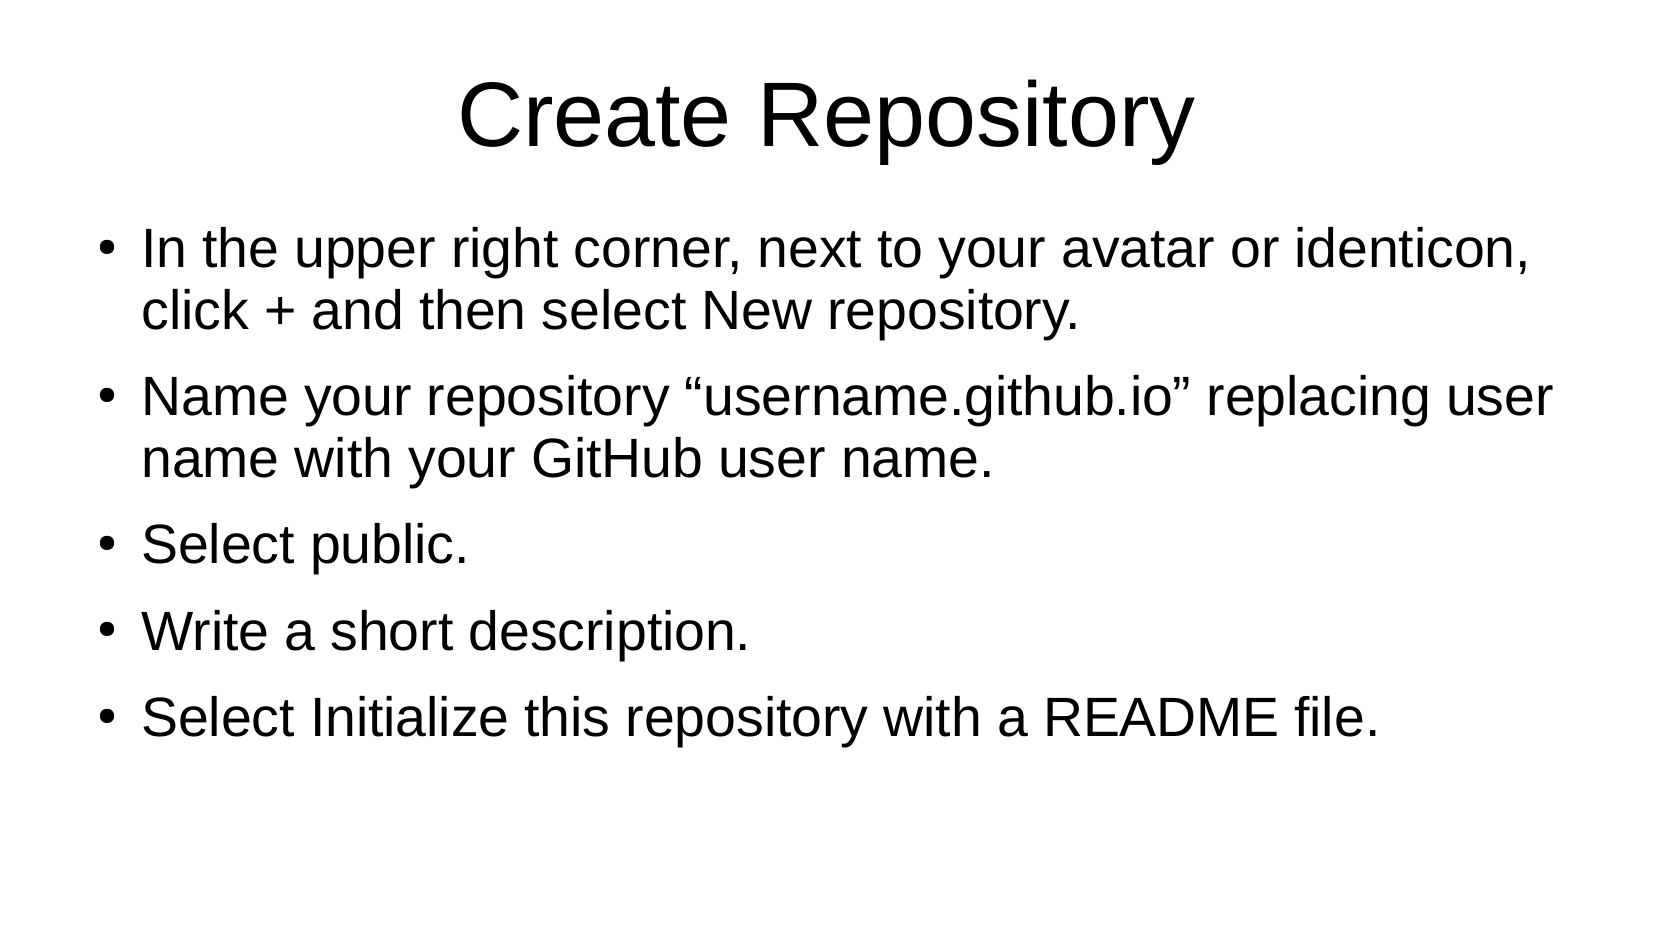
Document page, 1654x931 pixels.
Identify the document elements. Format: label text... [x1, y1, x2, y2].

title Create Repository [82, 37, 1571, 193]
list In the upper right corner, next to your avatar or identicon, click + and then select New repository. Name your repository “username.github.io” replacing user name with your GitHub user name. Select public. Write a short description. Select Initialize this repository with a README file. [82, 217, 1571, 758]
